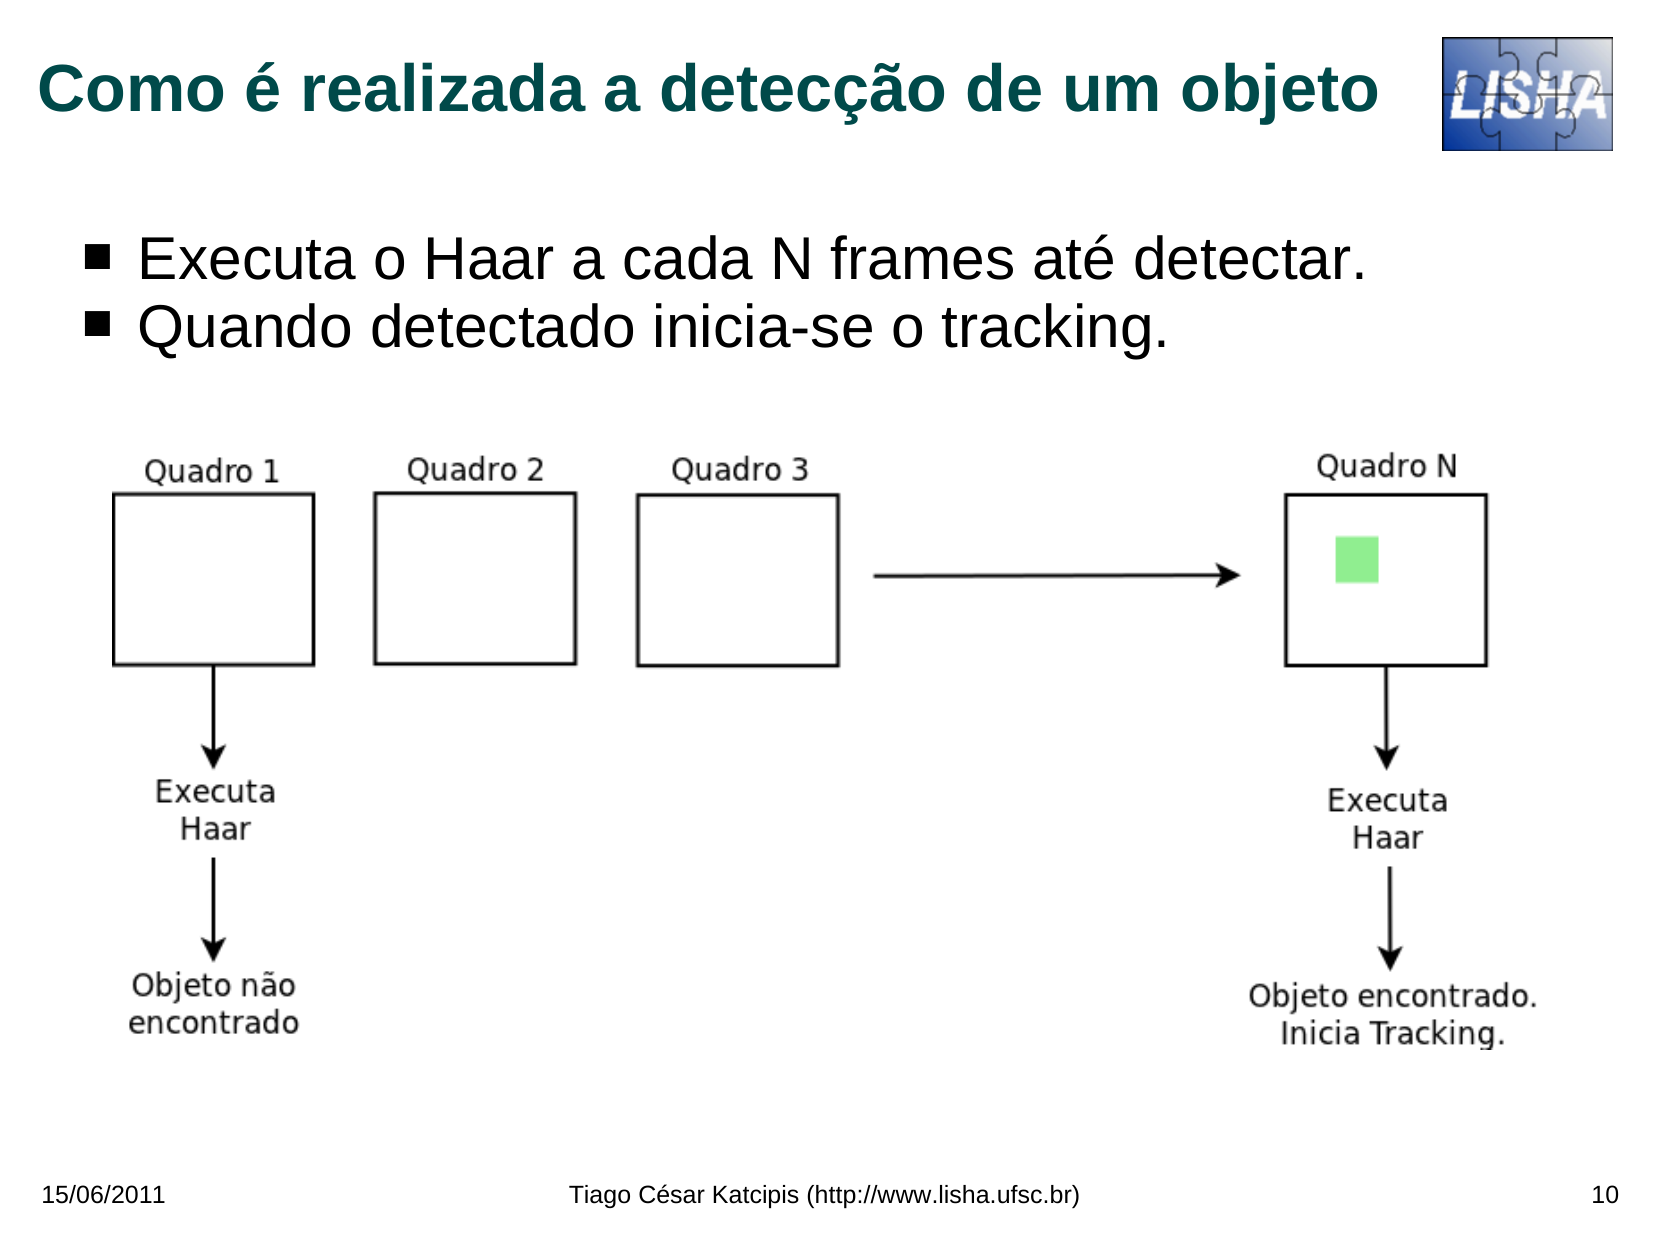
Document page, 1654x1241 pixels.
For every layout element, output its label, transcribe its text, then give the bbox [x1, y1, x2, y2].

picture [112, 449, 1538, 1051]
list Executa o Haar a cada N frames até detectar. Quando detectado inicia-se o tracking. [37, 225, 1613, 1163]
title Como é realizada a detecção de um objeto [37, 37, 1426, 151]
picture [1442, 37, 1613, 151]
